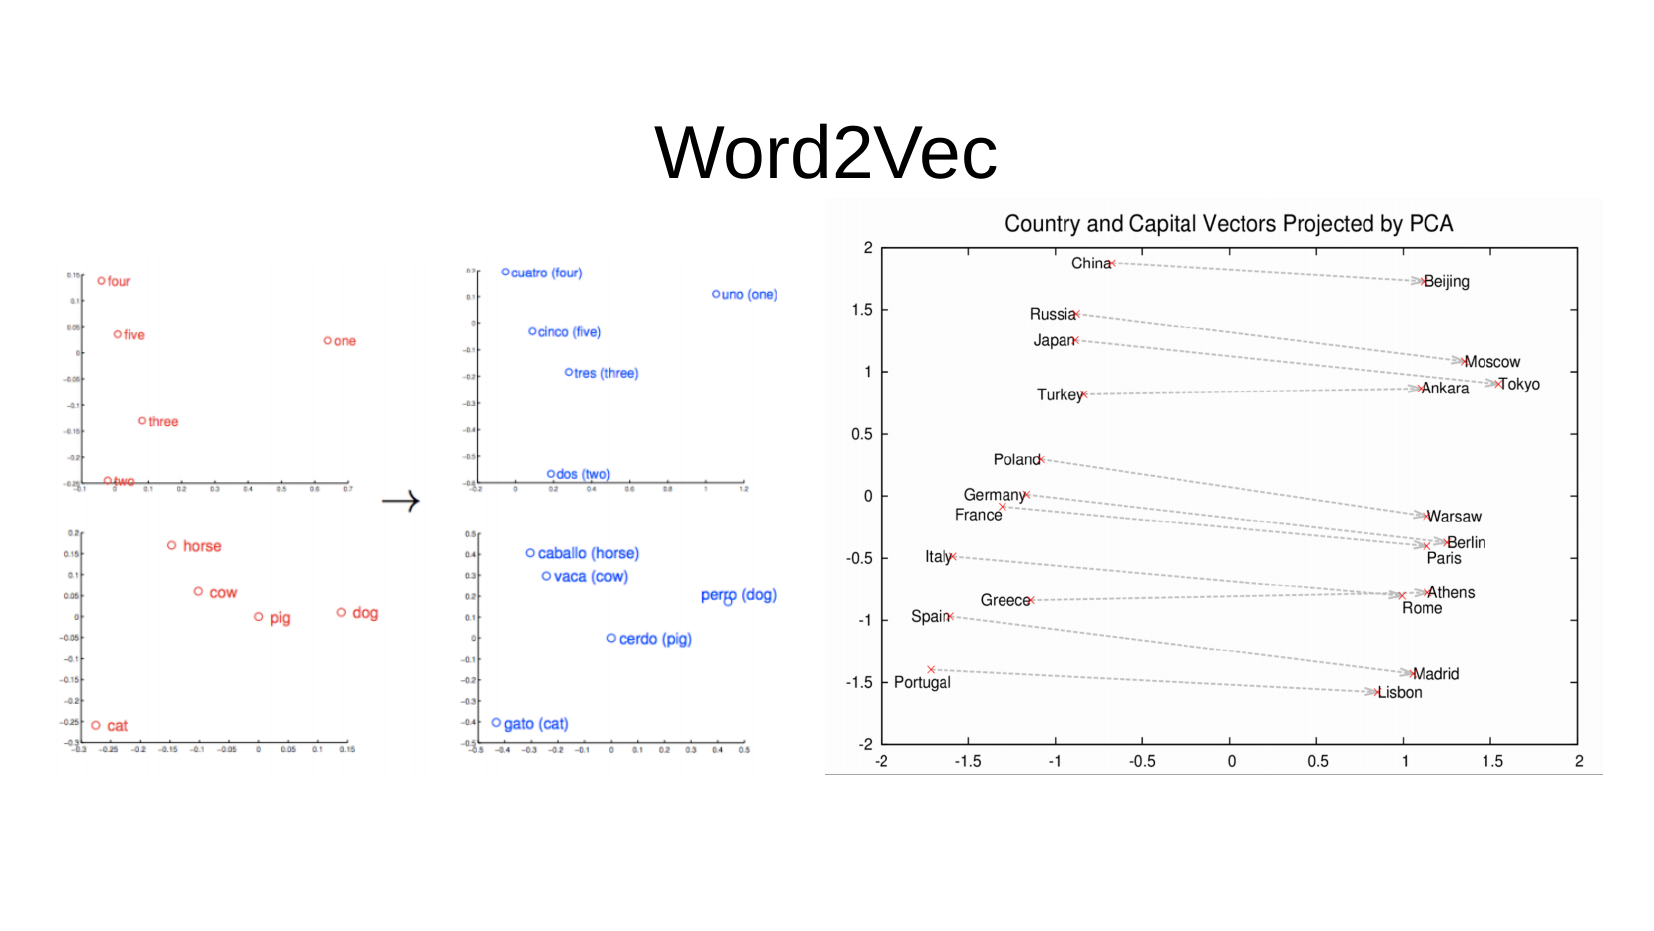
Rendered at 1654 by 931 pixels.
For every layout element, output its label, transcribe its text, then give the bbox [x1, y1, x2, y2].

picture [825, 198, 1604, 781]
picture [45, 256, 796, 781]
title Word2Vec [82, 49, 1571, 257]
